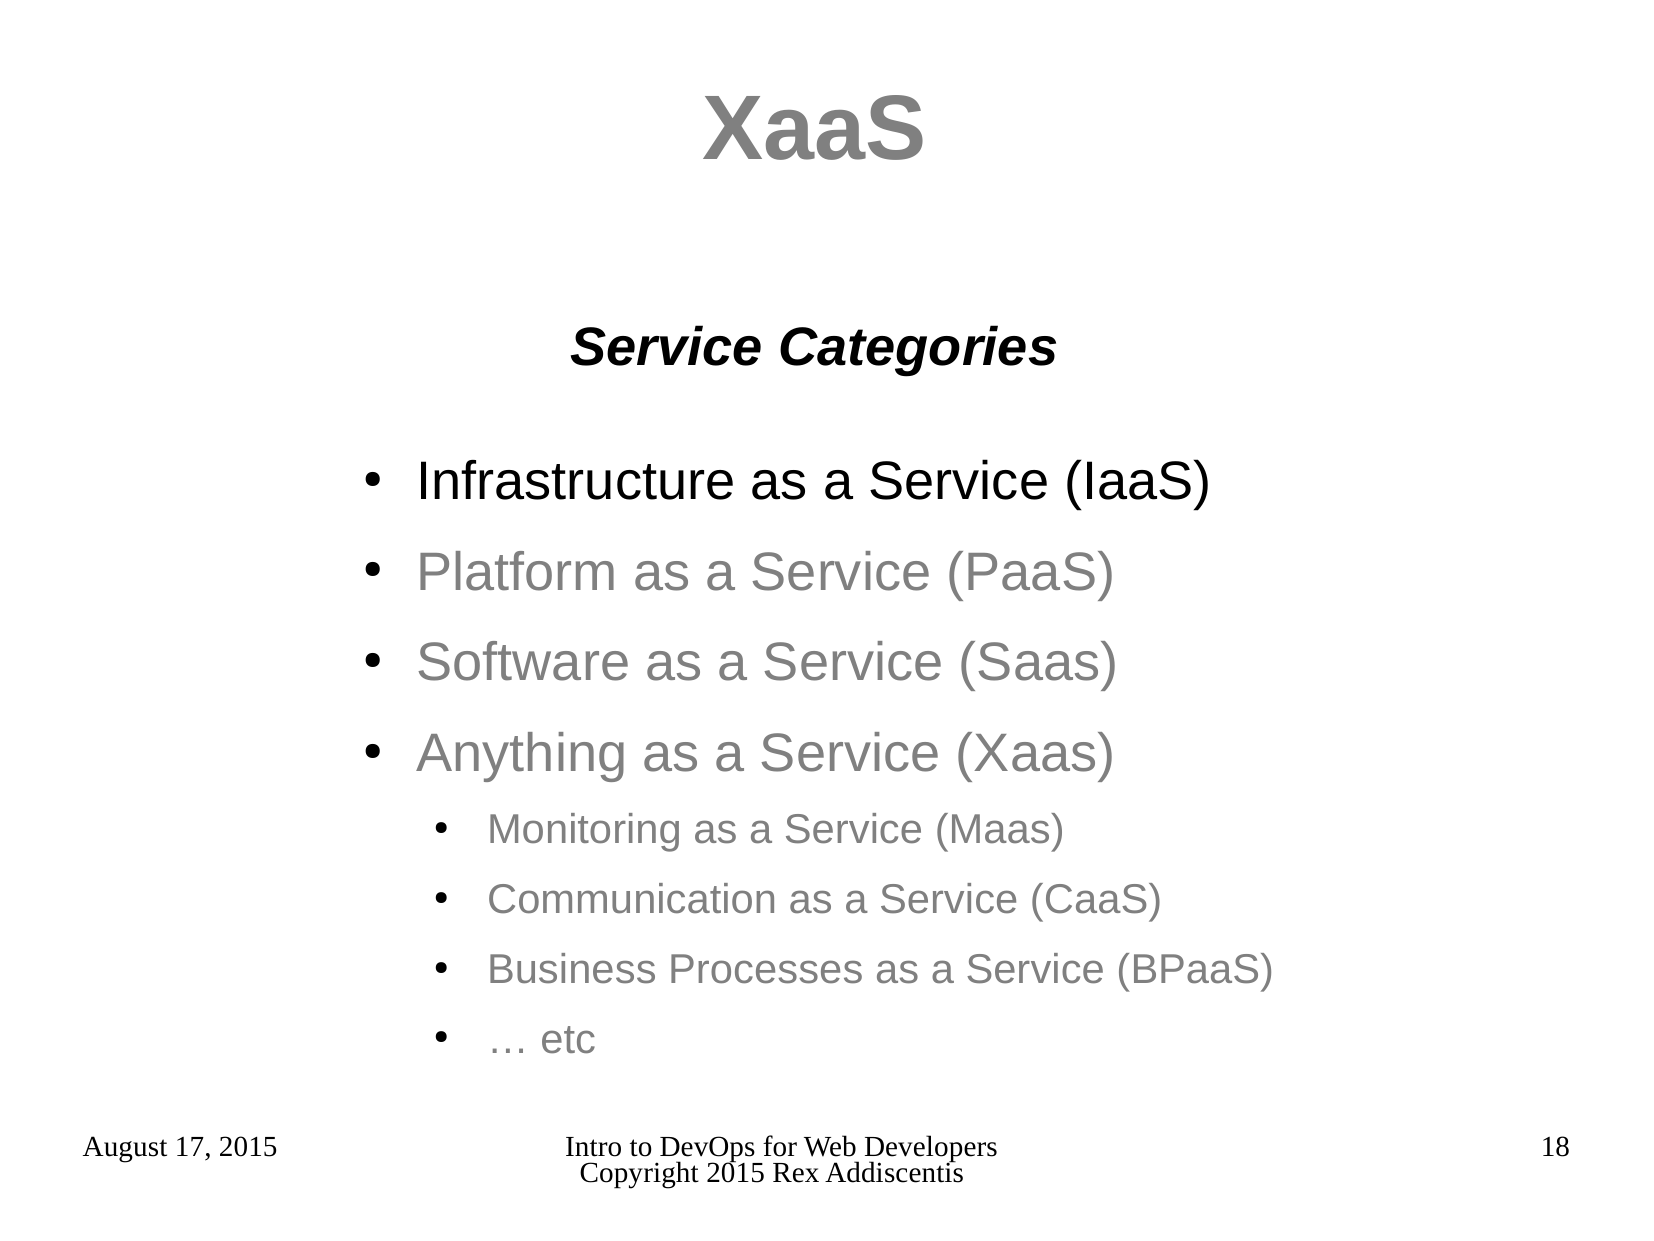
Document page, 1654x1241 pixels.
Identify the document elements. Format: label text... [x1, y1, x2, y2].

list XaaS Service Categories [274, 77, 1355, 601]
list Infrastructure as a Service (IaaS) Platform as a Service (PaaS) Software as a Service (Saas) Anything as a Service (Xaas) Monitoring as a Service (Maas) Communication as a Service (CaaS) Business Processes as a Service (BPaaS) … etc [345, 420, 1321, 1081]
